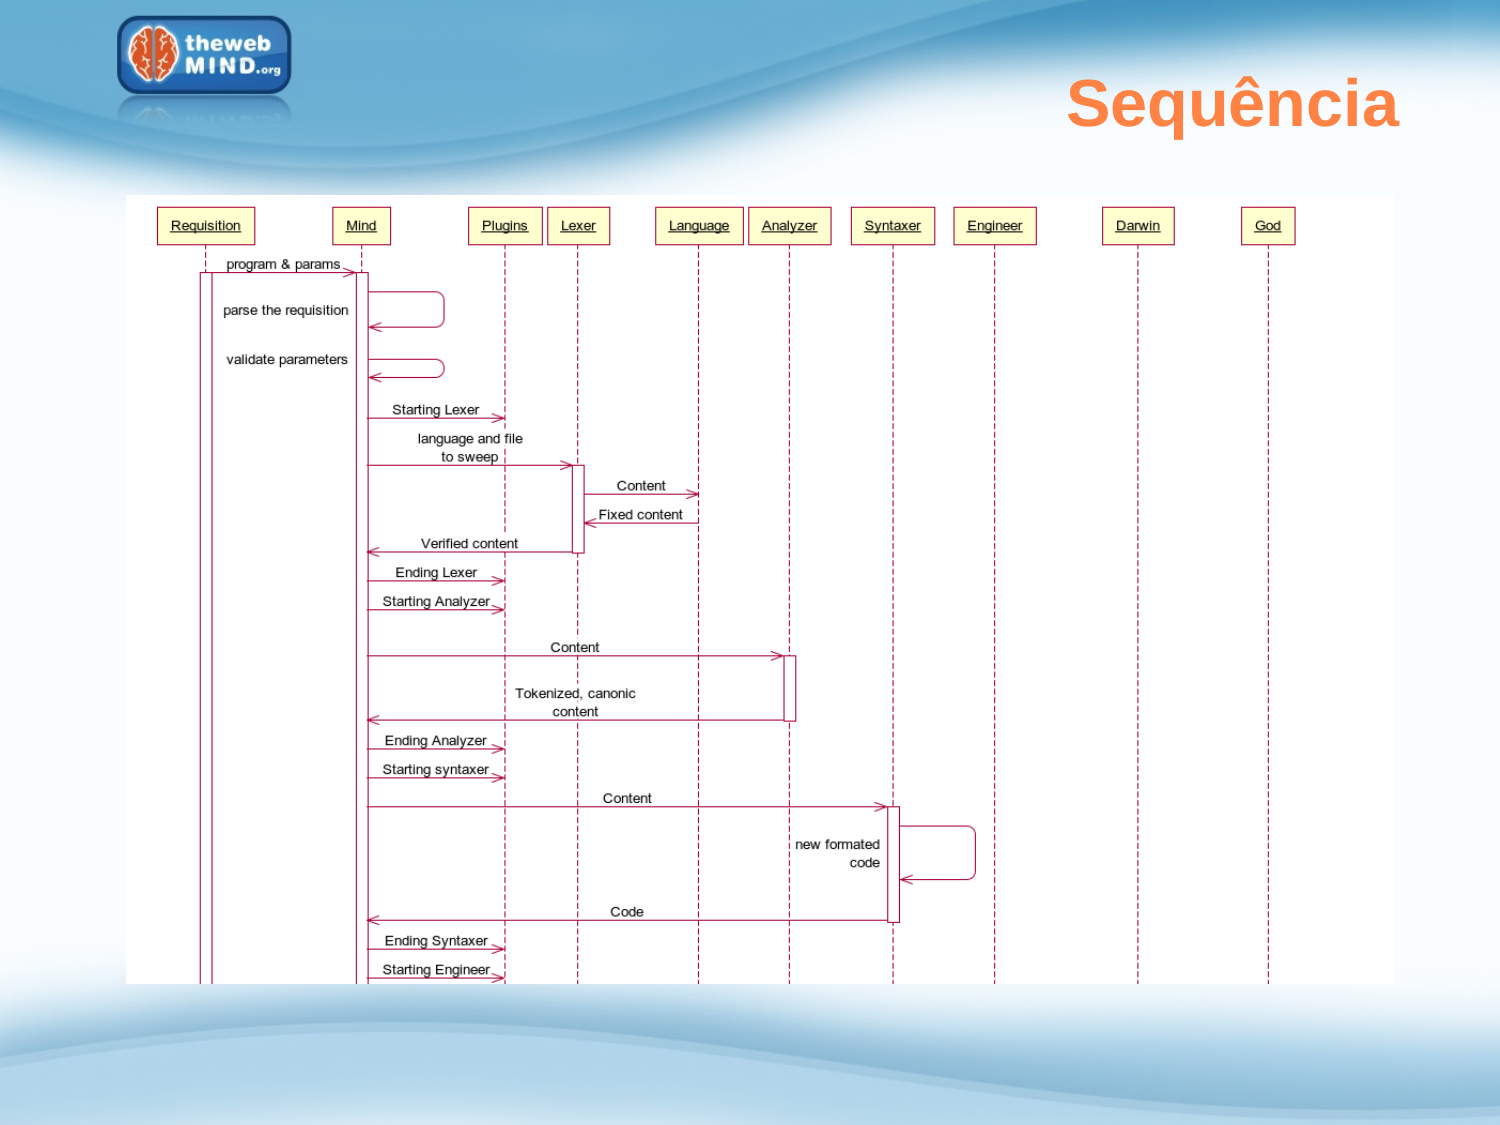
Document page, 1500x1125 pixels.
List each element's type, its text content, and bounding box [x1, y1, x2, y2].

text_box Sequência [1051, 51, 1415, 148]
picture [0, 0, 1500, 1125]
